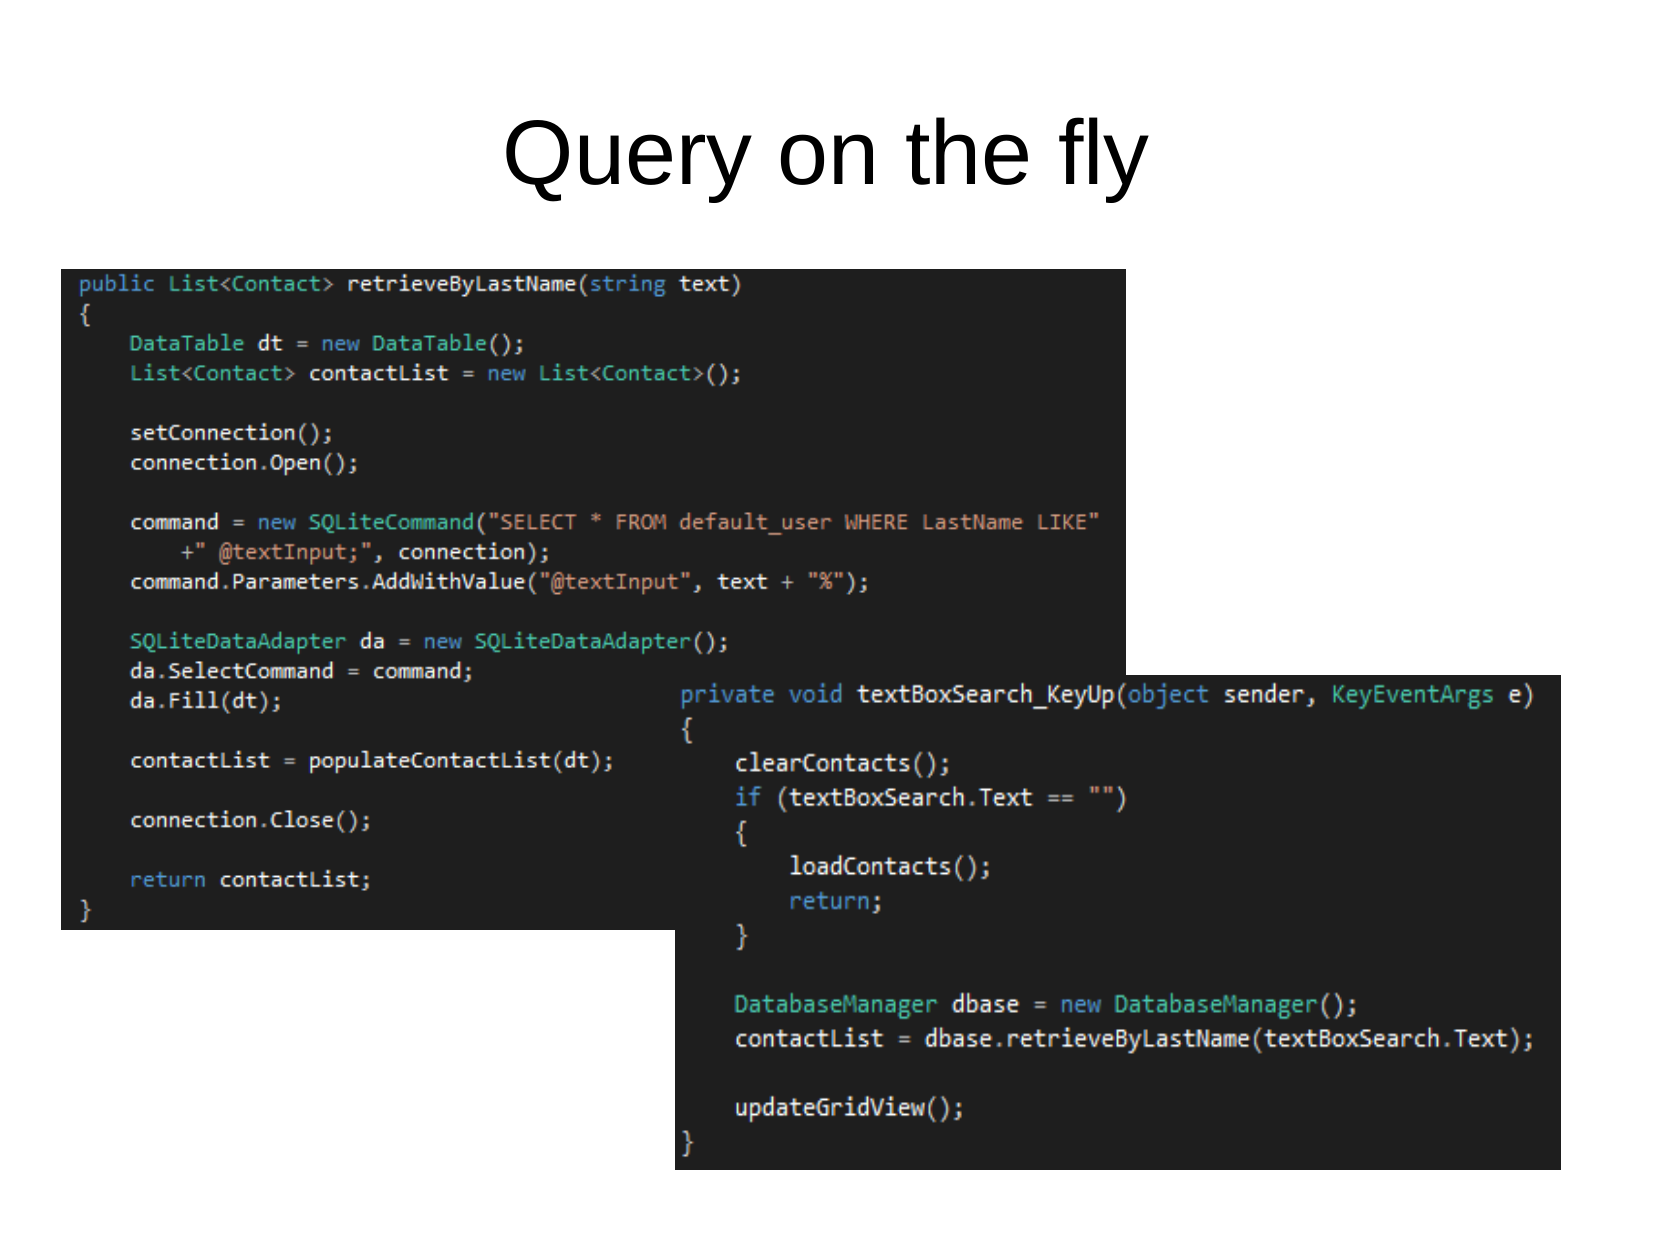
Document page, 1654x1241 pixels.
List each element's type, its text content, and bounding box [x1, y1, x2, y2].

title Query on the fly [82, 49, 1571, 257]
picture [61, 269, 1561, 1171]
